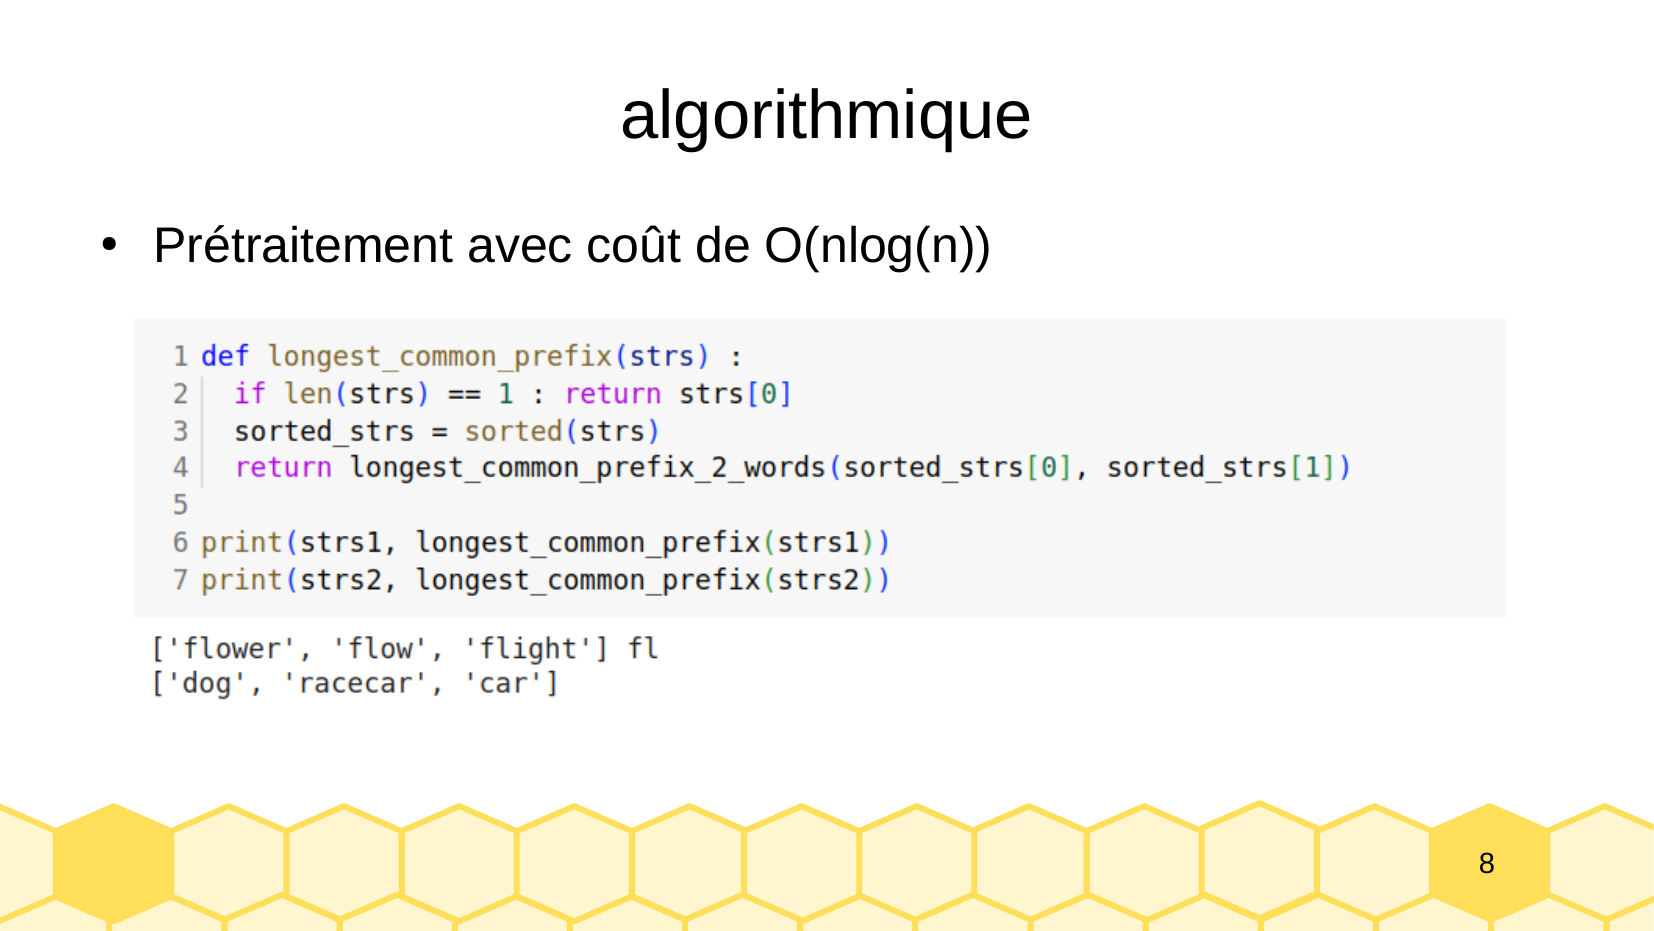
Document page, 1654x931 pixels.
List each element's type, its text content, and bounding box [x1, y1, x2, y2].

title algorithmique [82, 37, 1571, 193]
list Prétraitement avec coût de O(nlog(n)) [82, 217, 1571, 758]
picture [134, 316, 1506, 768]
